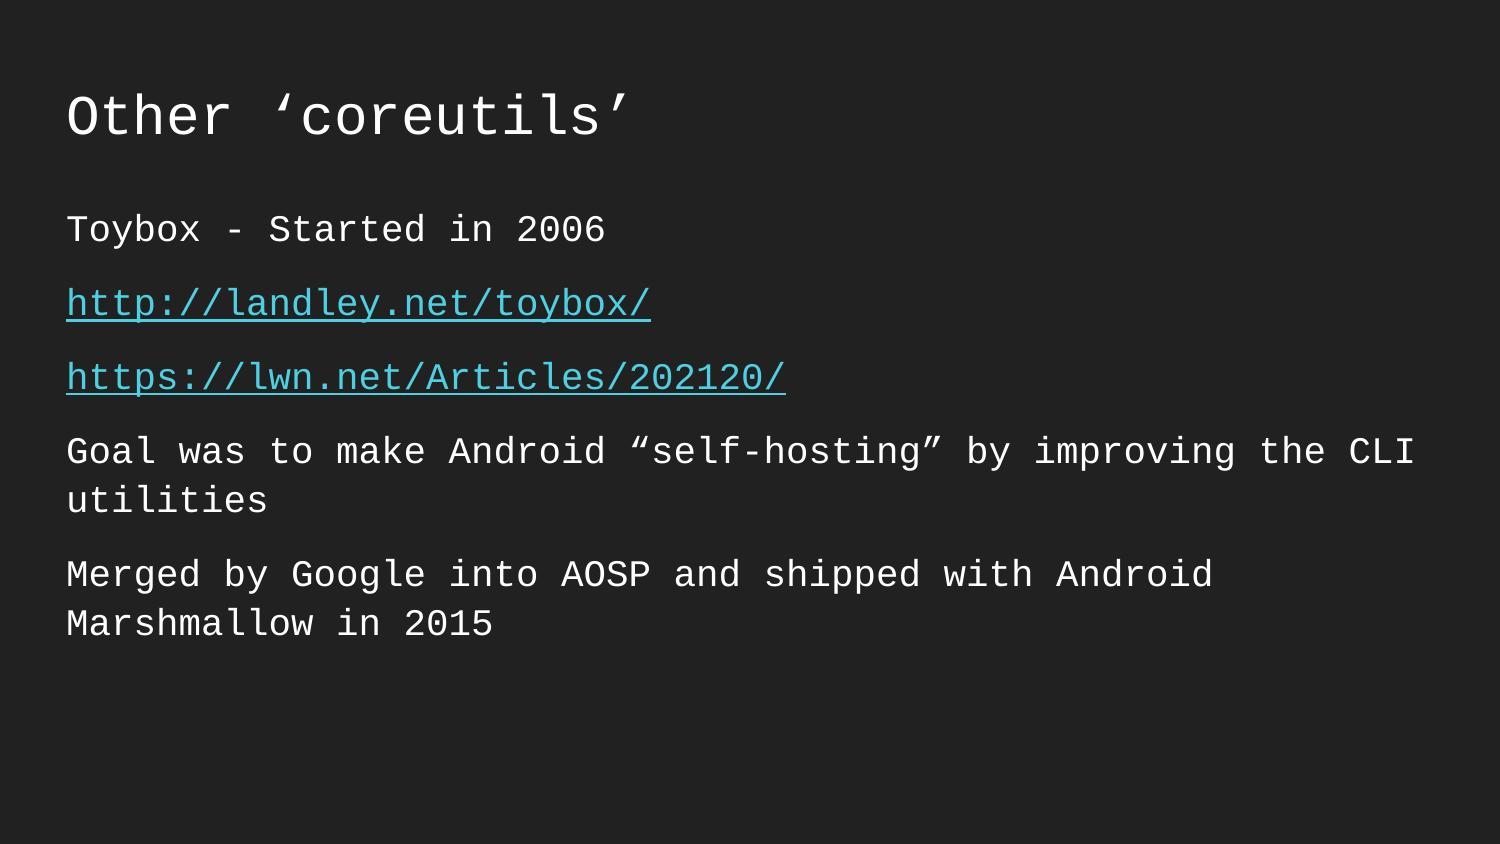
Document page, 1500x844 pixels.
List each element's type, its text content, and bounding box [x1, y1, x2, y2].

list Toybox - Started in 2006 http://landley.net/toybox/ https://lwn.net/Articles/202120/ Goal was to make Android “self-hosting” by improving the CLI utilities Merged by Google into AOSP and shipped with Android Marshmallow in 2015 [51, 189, 1449, 750]
title Other ‘coreutils’ [51, 72, 1449, 167]
